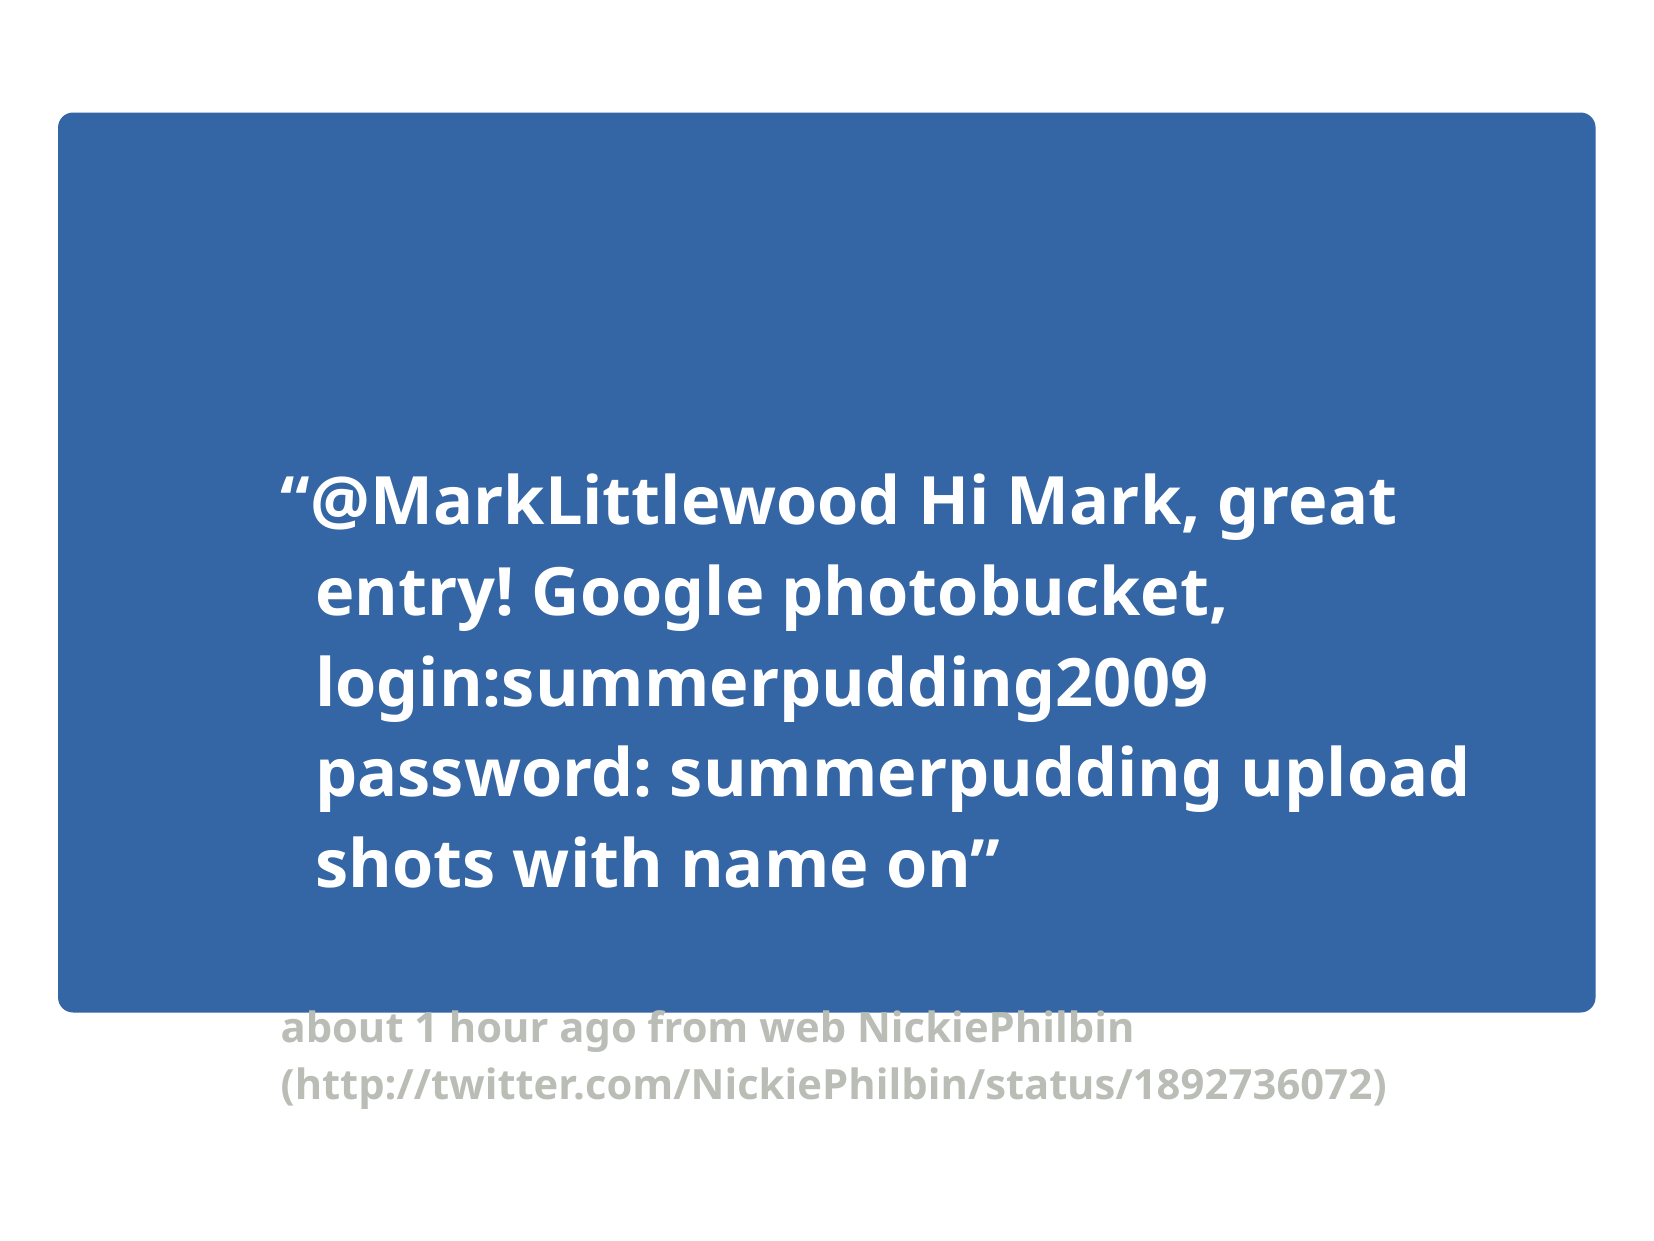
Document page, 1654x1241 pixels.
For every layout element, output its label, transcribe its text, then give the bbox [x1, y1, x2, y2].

text_box [58, 112, 1596, 1013]
text_box “@MarkLittlewood Hi Mark, great entry! Google photobucket, login:summerpudding2009 password: summerpudding upload shots with name on” about 1 hour ago from web NickiePhilbin (http://twitter.com/NickiePhilbin/status/1892736072) [265, 445, 1654, 1241]
